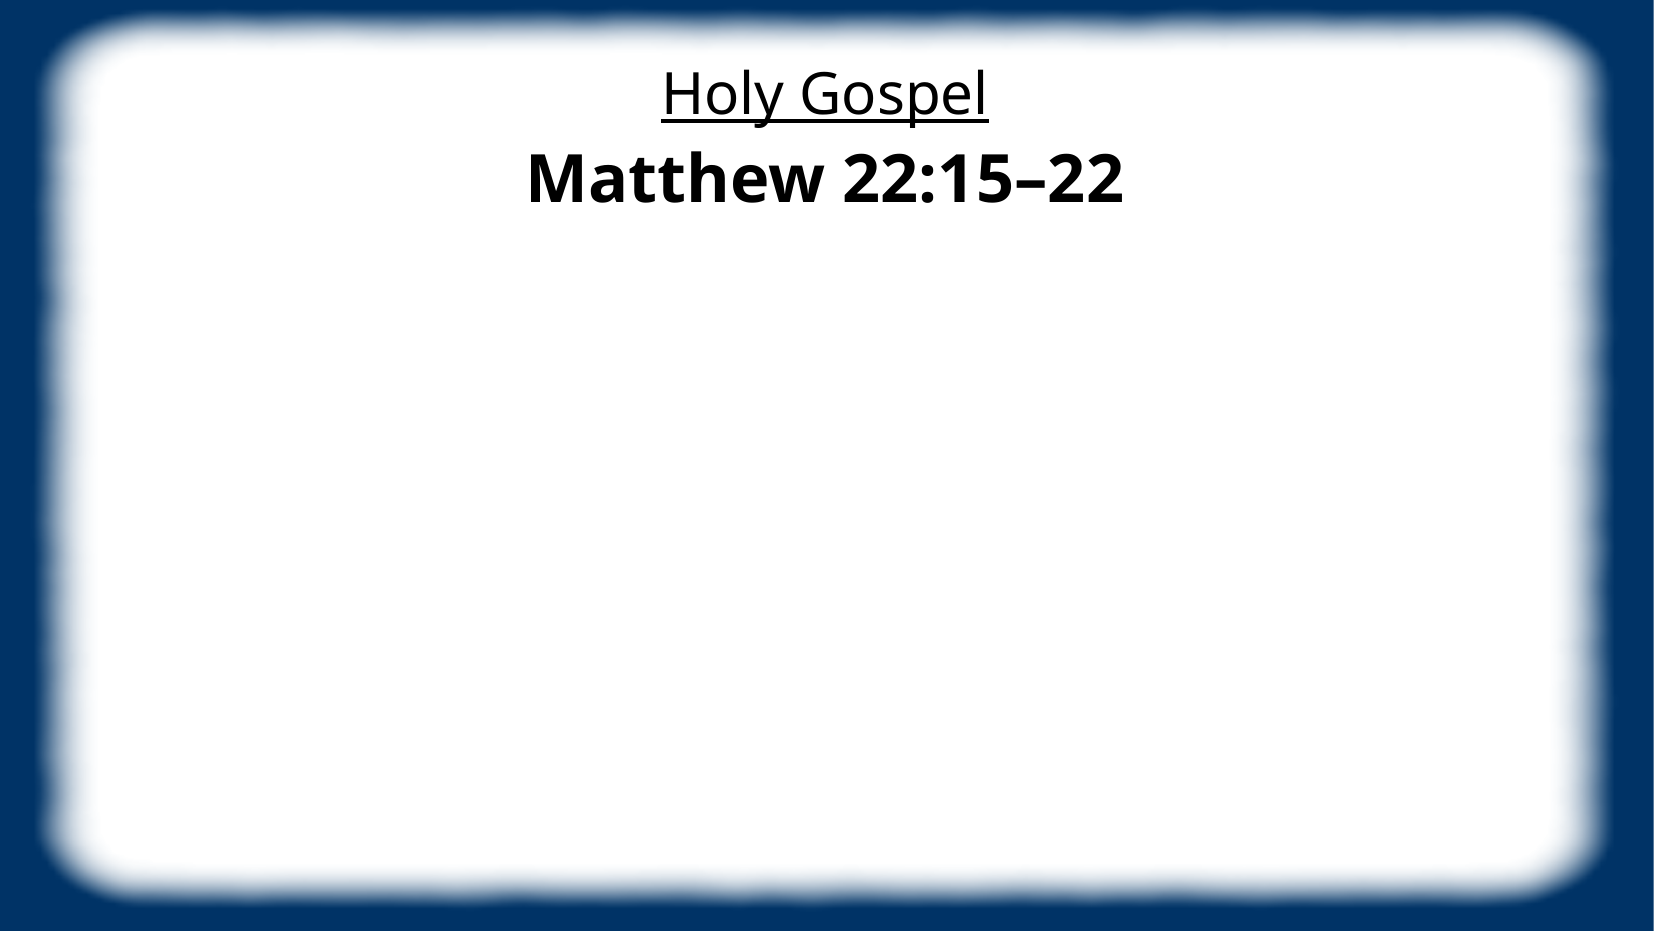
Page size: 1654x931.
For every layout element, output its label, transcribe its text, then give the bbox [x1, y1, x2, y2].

picture [0, 0, 1654, 931]
text_box Holy Gospel Matthew 22:15–22 [135, 45, 1516, 226]
